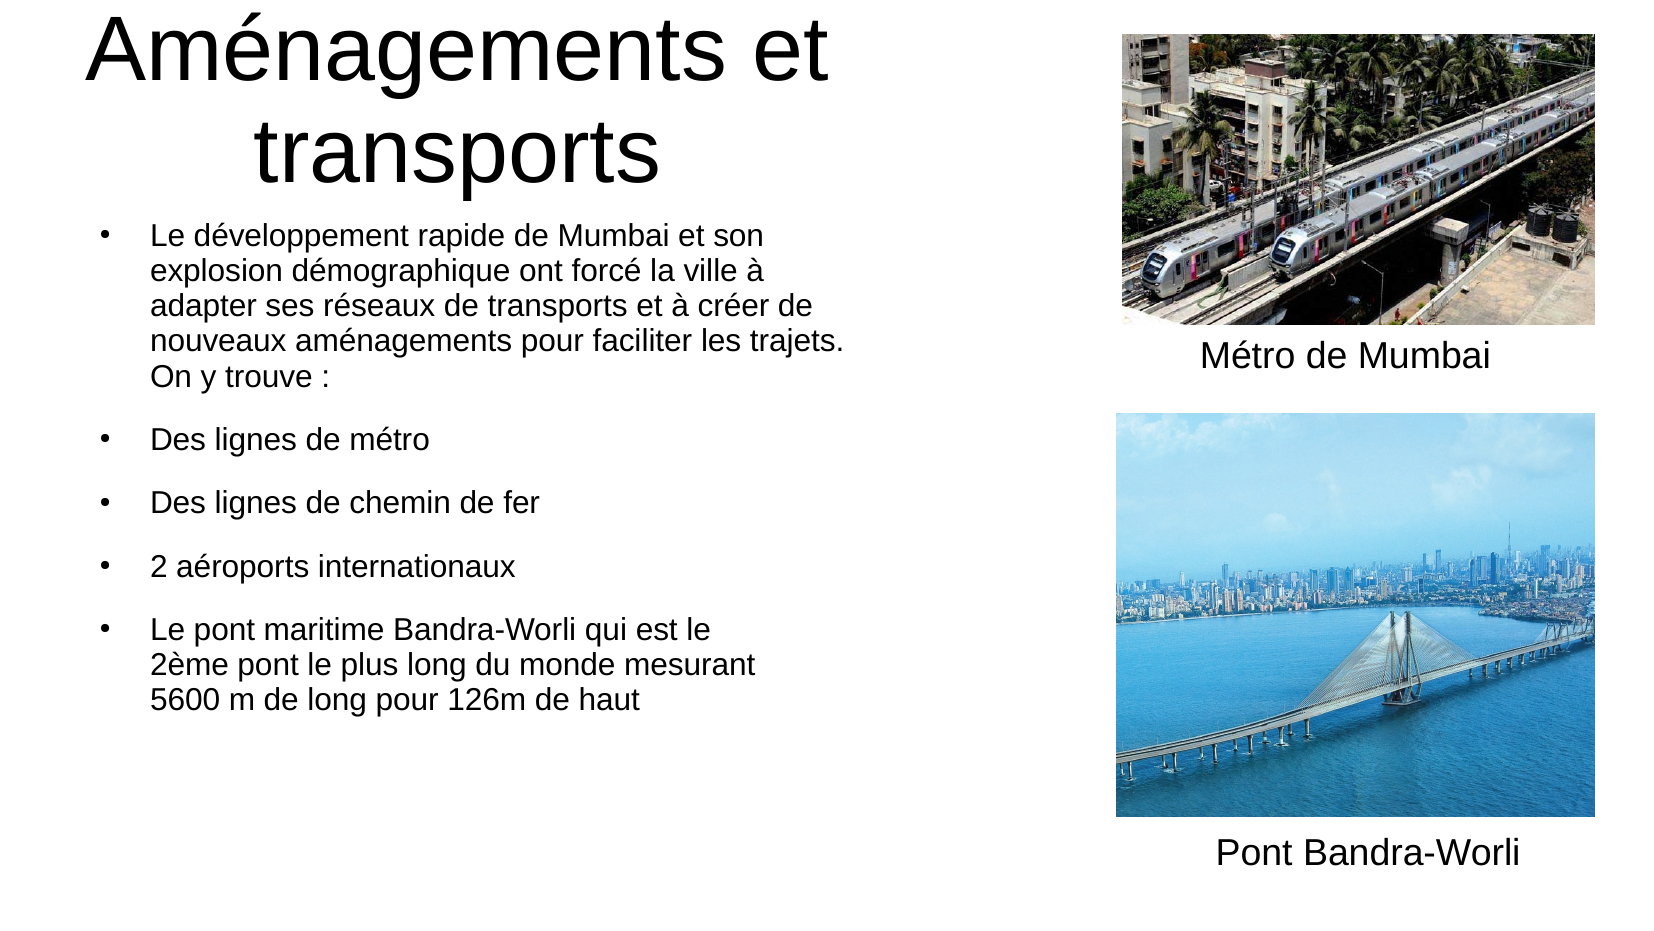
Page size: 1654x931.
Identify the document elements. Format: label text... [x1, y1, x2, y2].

text_box Métro de Mumbai [1185, 327, 1506, 384]
picture [1122, 34, 1595, 325]
list Le développement rapide de Mumbai et son explosion démographique ont forcé la ville à adapter ses réseaux de transports et à créer de nouveaux aménagements pour faciliter les trajets. On y trouve : Des lignes de métro Des lignes de chemin de fer 2 aéroports internationaux Le pont maritime Bandra-Worli qui est le 2ème pont le plus long du monde mesurant 5600 m de long pour 126m de haut [82, 217, 857, 758]
title Aménagements et transports [0, 0, 1034, 203]
picture [1116, 413, 1595, 817]
text_box Pont Bandra-Worli [1200, 824, 1536, 882]
